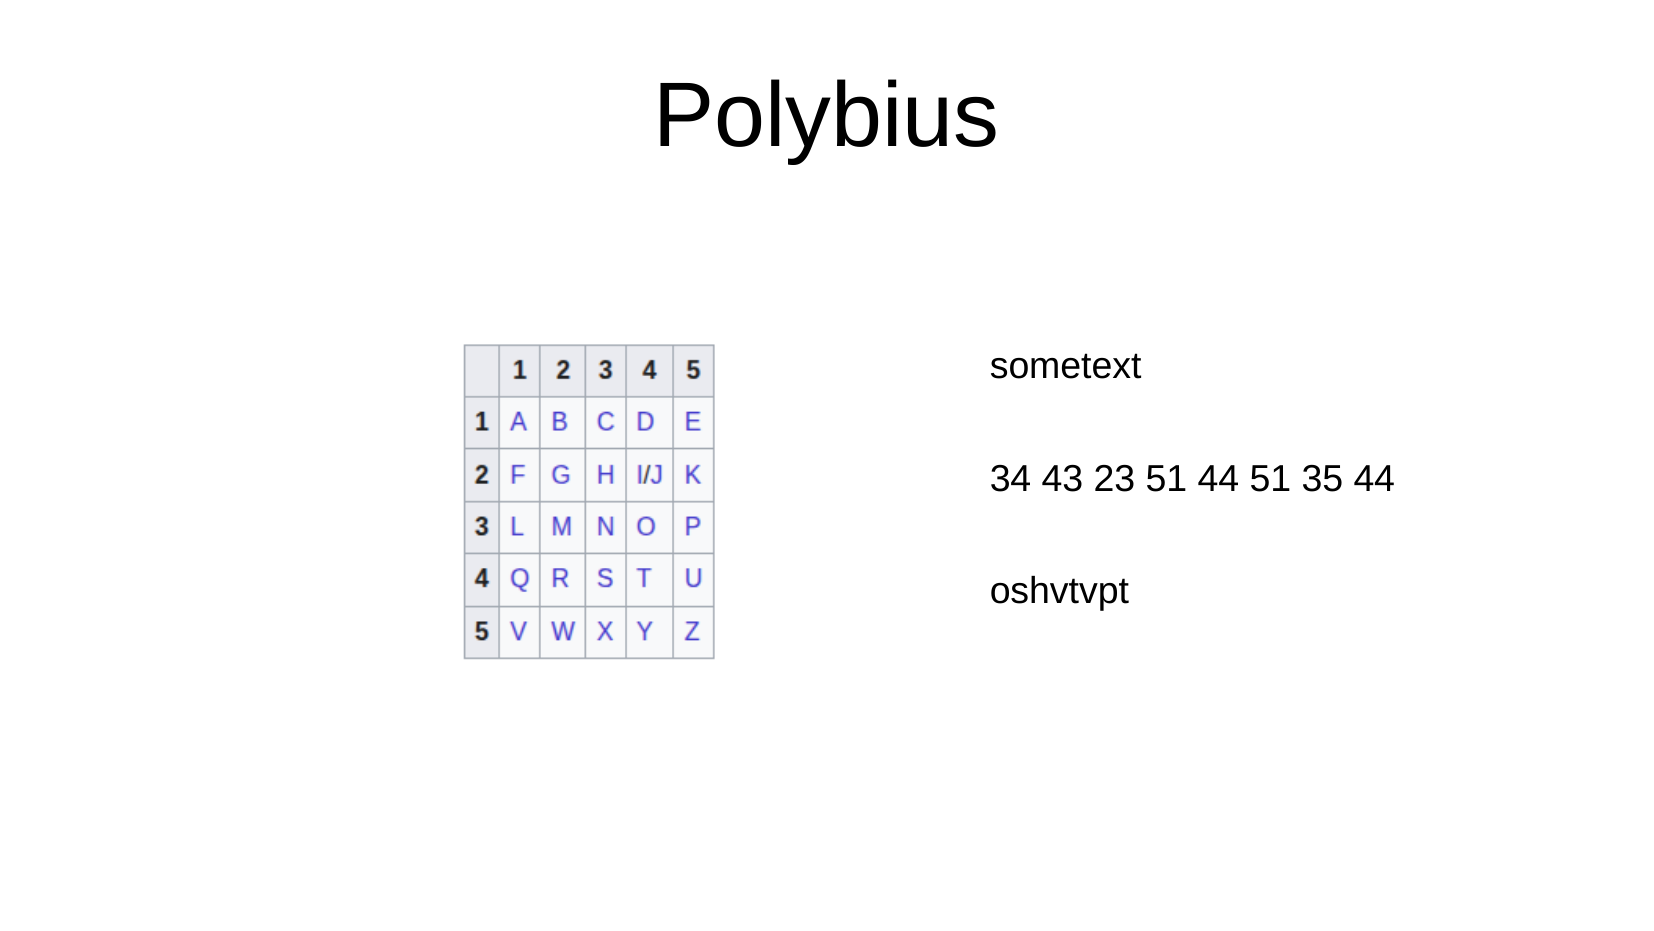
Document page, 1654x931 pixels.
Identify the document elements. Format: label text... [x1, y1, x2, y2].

text_box sometext [975, 337, 1157, 395]
text_box 34 43 23 51 44 51 35 44 [975, 450, 1412, 507]
text_box oshvtvpt [975, 562, 1145, 620]
title Polybius [82, 37, 1571, 193]
picture [450, 340, 729, 676]
